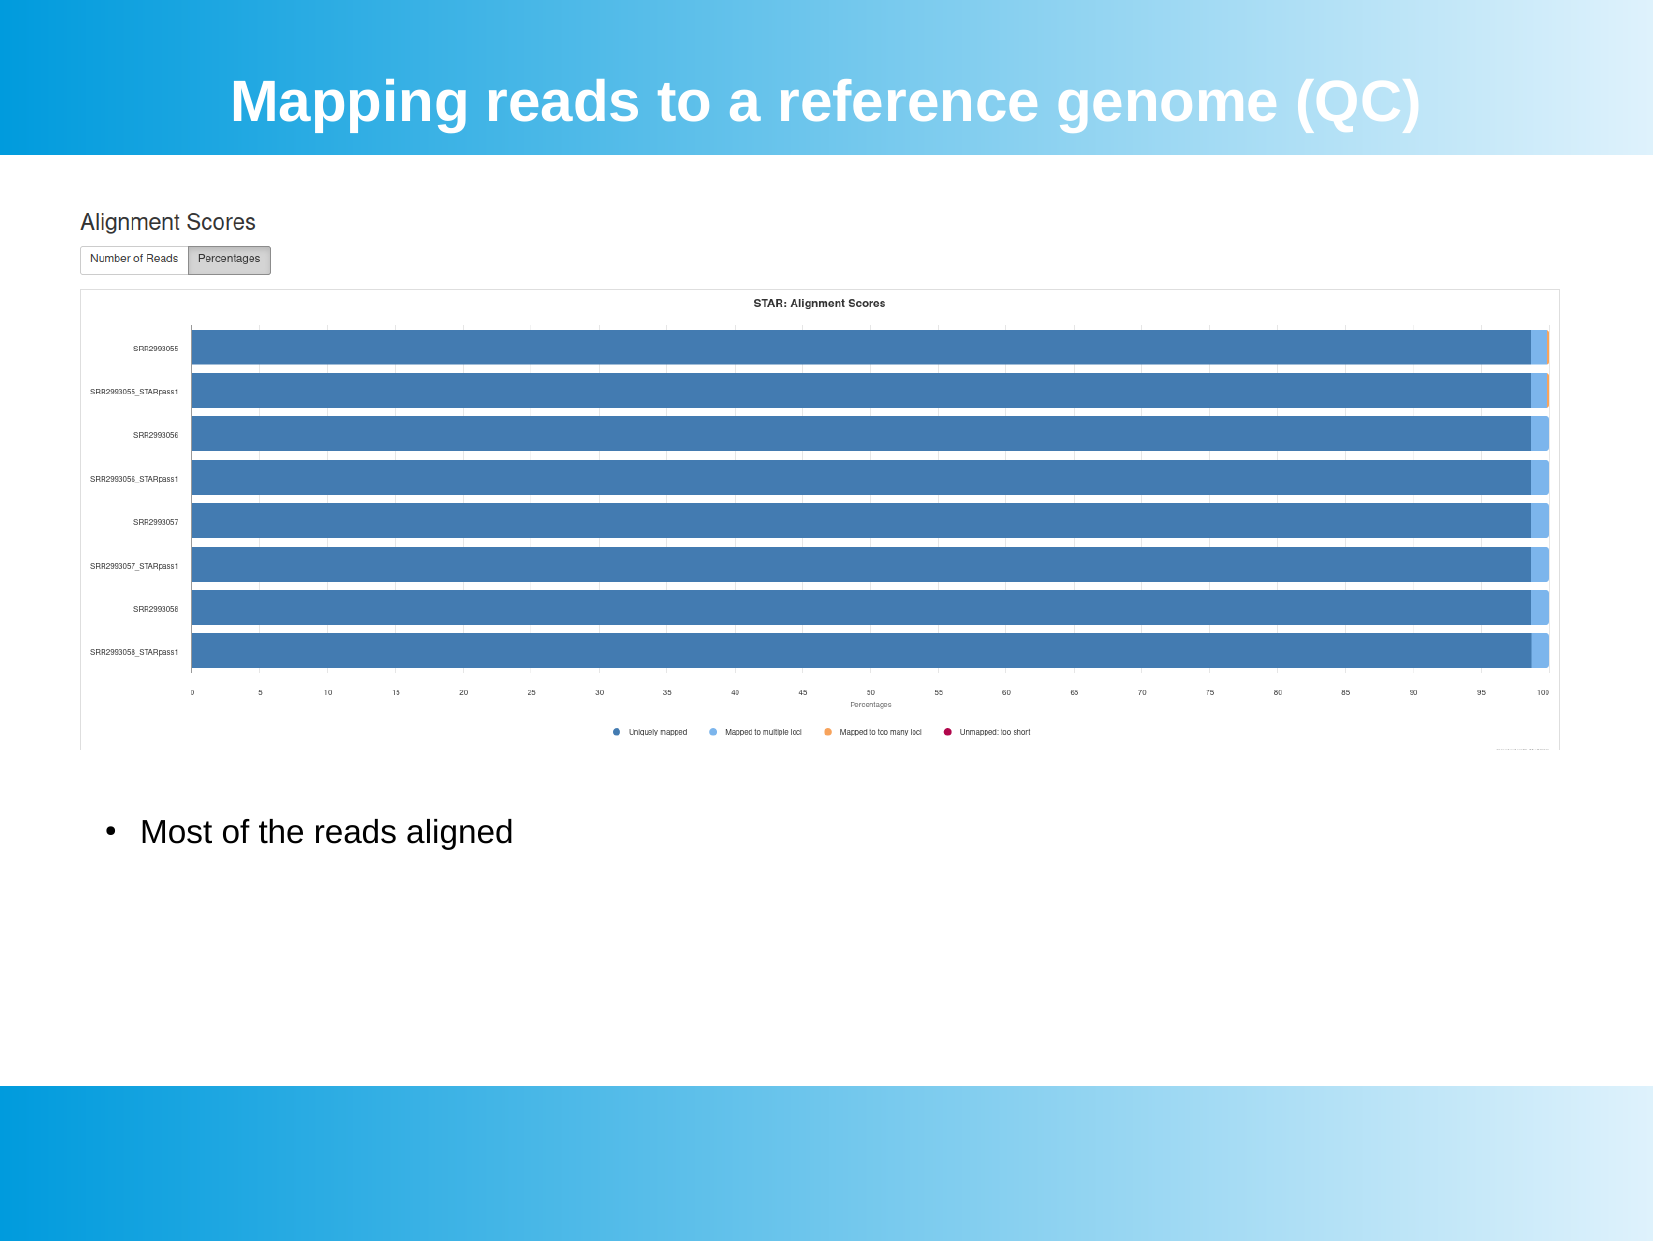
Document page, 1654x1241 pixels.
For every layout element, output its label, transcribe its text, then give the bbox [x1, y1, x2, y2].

text_box Most of the reads aligned [90, 787, 1561, 1081]
title Mapping reads to a reference genome (QC) [82, 49, 1571, 155]
picture [74, 201, 1561, 751]
